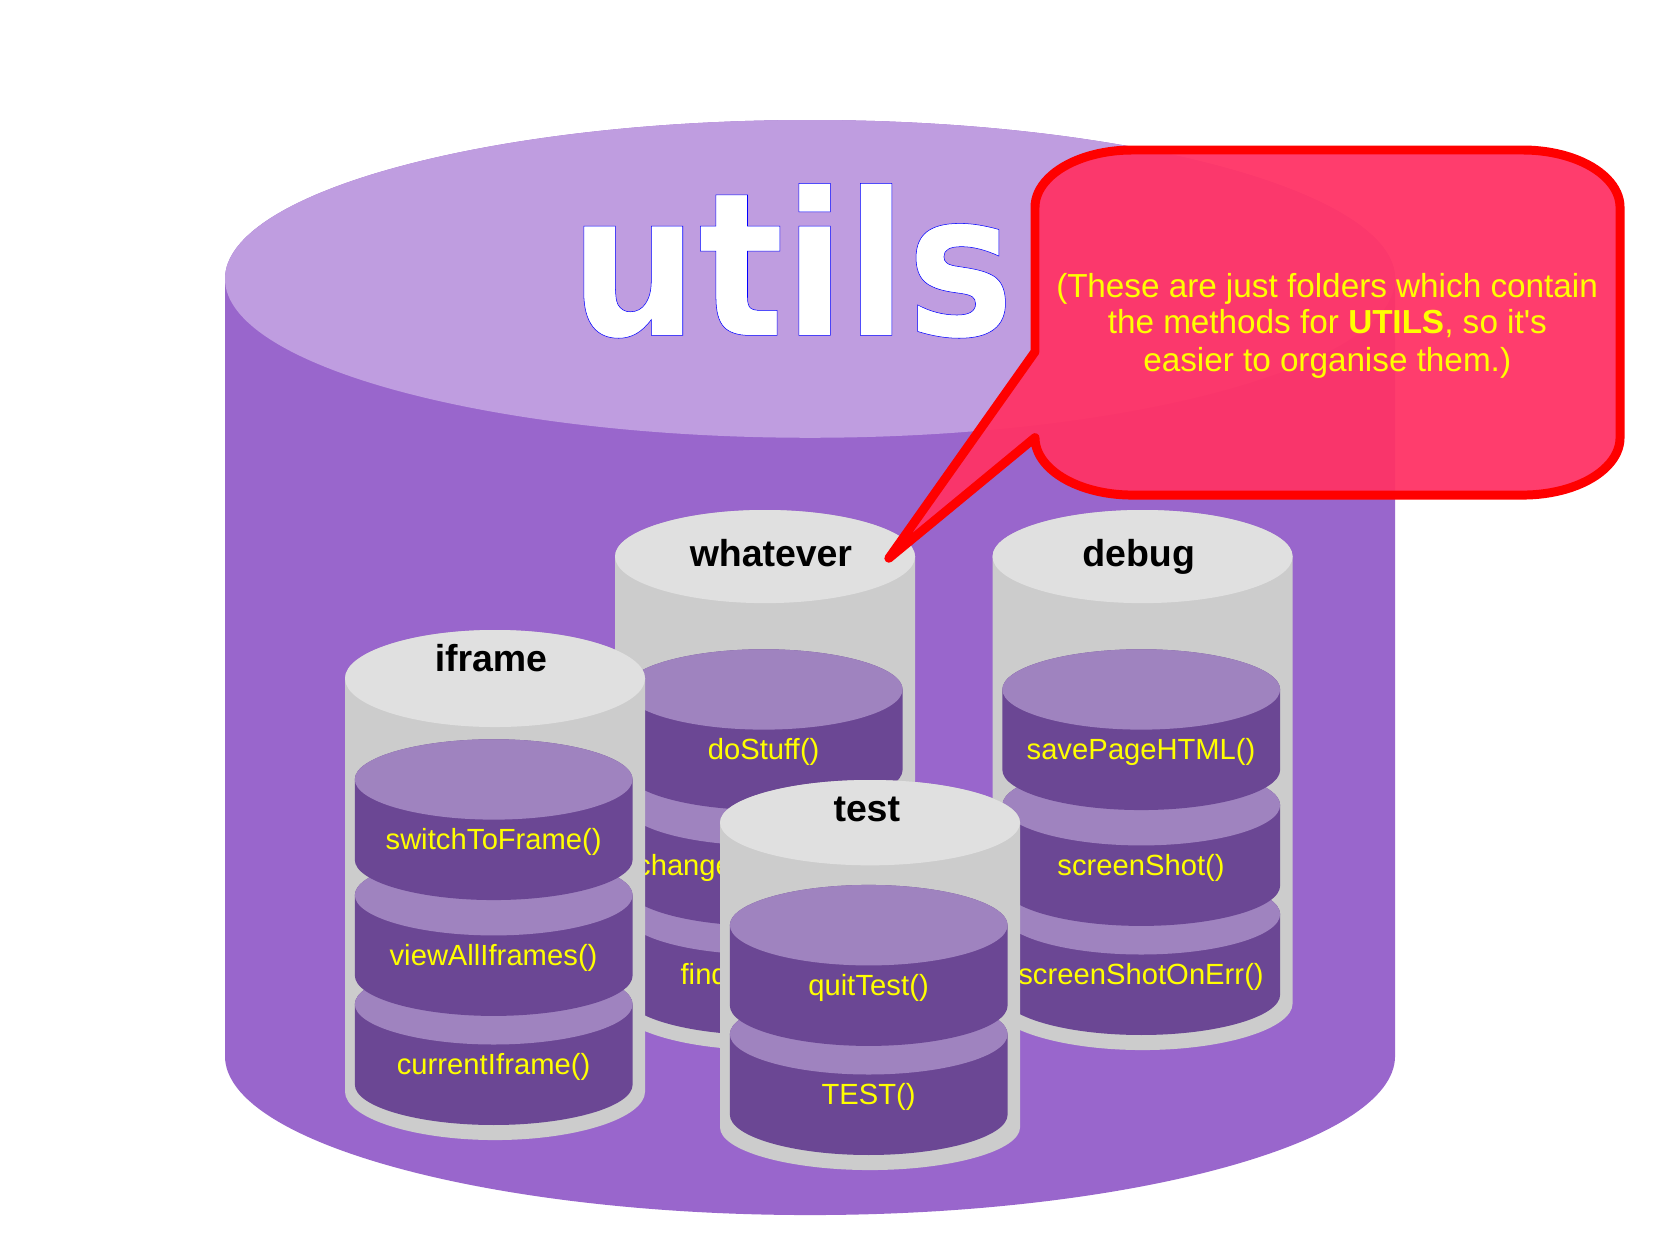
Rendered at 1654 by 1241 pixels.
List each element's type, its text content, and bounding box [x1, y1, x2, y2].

text_box viewAllIframes() [354, 896, 633, 1016]
text_box savePageHTML() [1002, 691, 1281, 811]
text_box TEST() [729, 1036, 1008, 1156]
text_box test [818, 780, 916, 837]
text_box changeSomething() [646, 827, 720, 924]
text_box utils [555, 142, 1030, 391]
text_box screenShotOnErr() [1021, 916, 1281, 1036]
text_box screenShot() [1021, 806, 1281, 926]
text_box [225, 288, 1396, 1216]
text_box switchToFrame() [354, 781, 633, 901]
text_box quitTest() [729, 926, 1008, 1046]
text_box currentIframe() [354, 1006, 633, 1126]
text_box iframe [420, 630, 562, 687]
text_box (These are just folders which contain the methods for UTILS, so it's easier to organise them.) [888, 150, 1621, 559]
text_box whatever [675, 525, 867, 582]
text_box doStuff() [646, 693, 903, 809]
text_box debug [1067, 525, 1210, 582]
text_box findAWotsit() [646, 936, 720, 1033]
